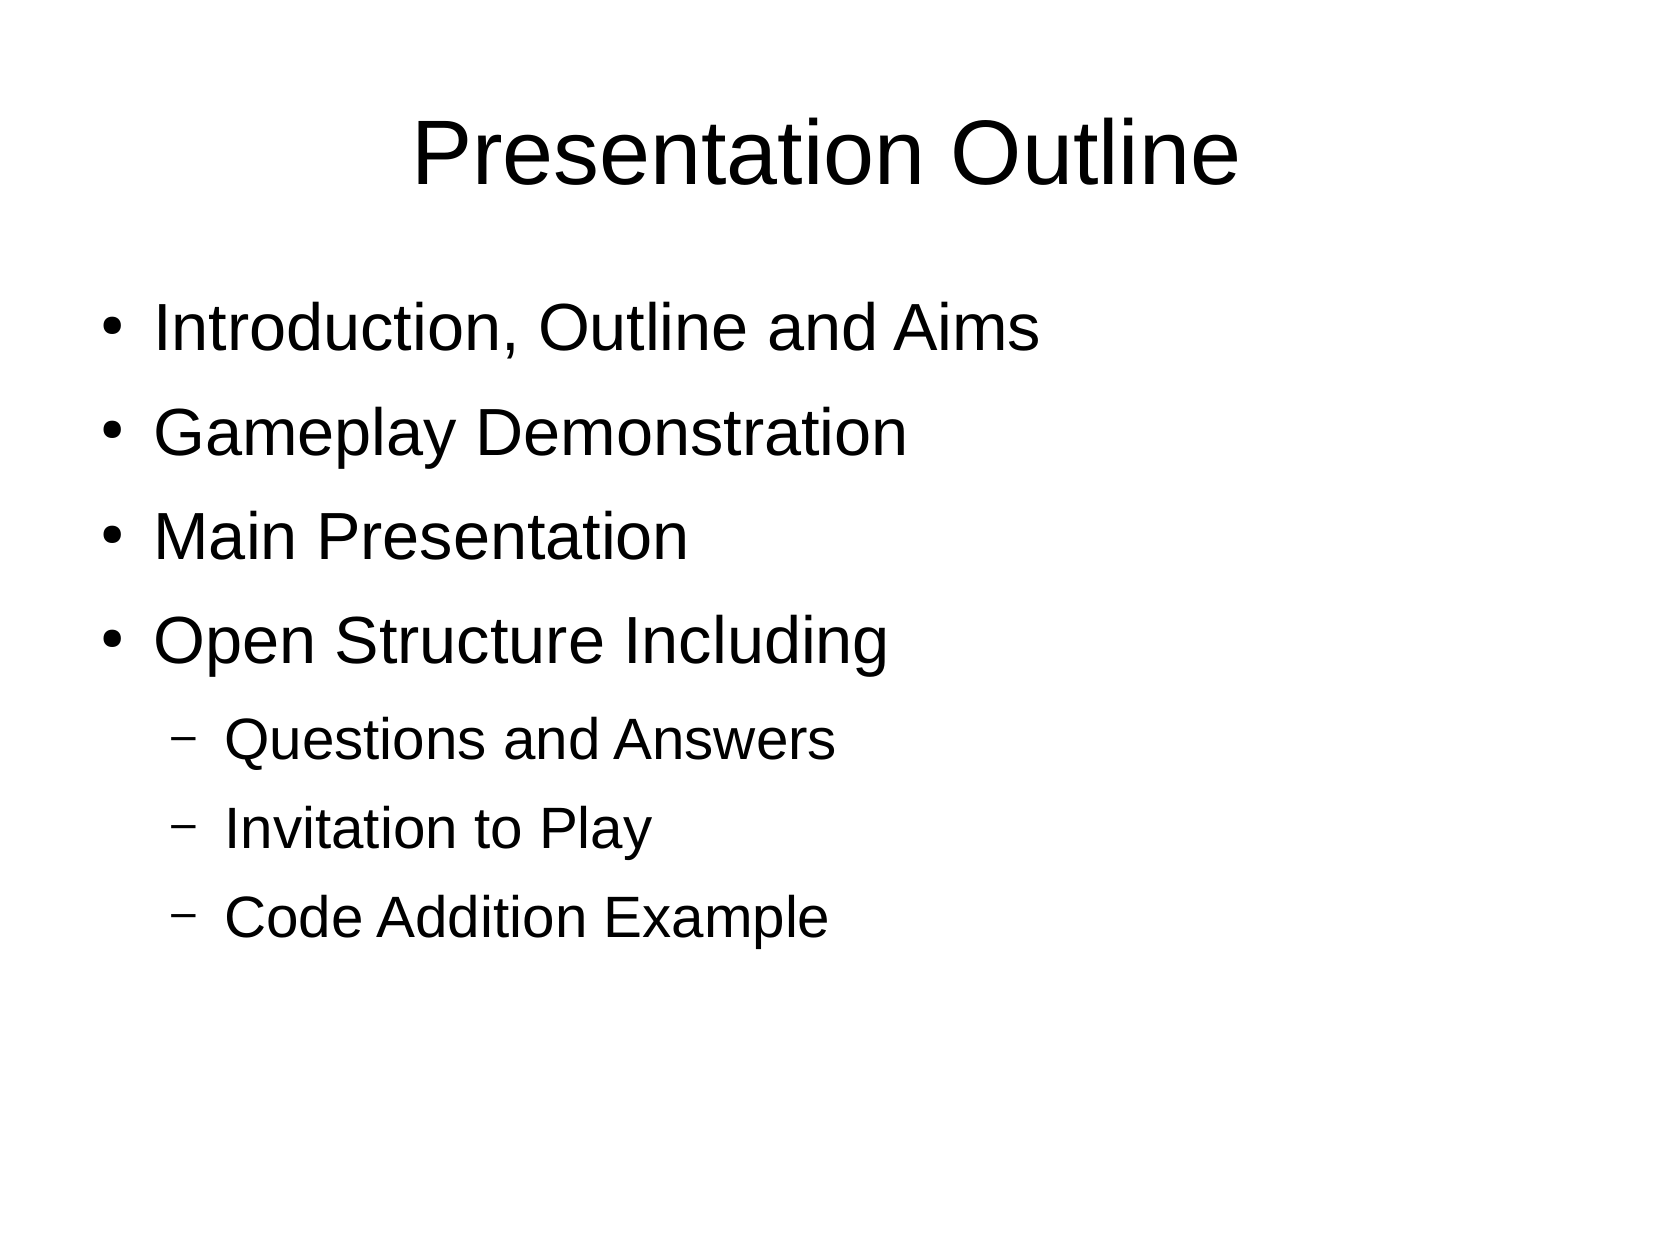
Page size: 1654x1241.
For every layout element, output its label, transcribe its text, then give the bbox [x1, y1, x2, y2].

title Presentation Outline [82, 49, 1571, 257]
list Introduction, Outline and Aims Gameplay Demonstration Main Presentation Open Structure Including Questions and Answers Invitation to Play Code Addition Example [82, 290, 1571, 1109]
